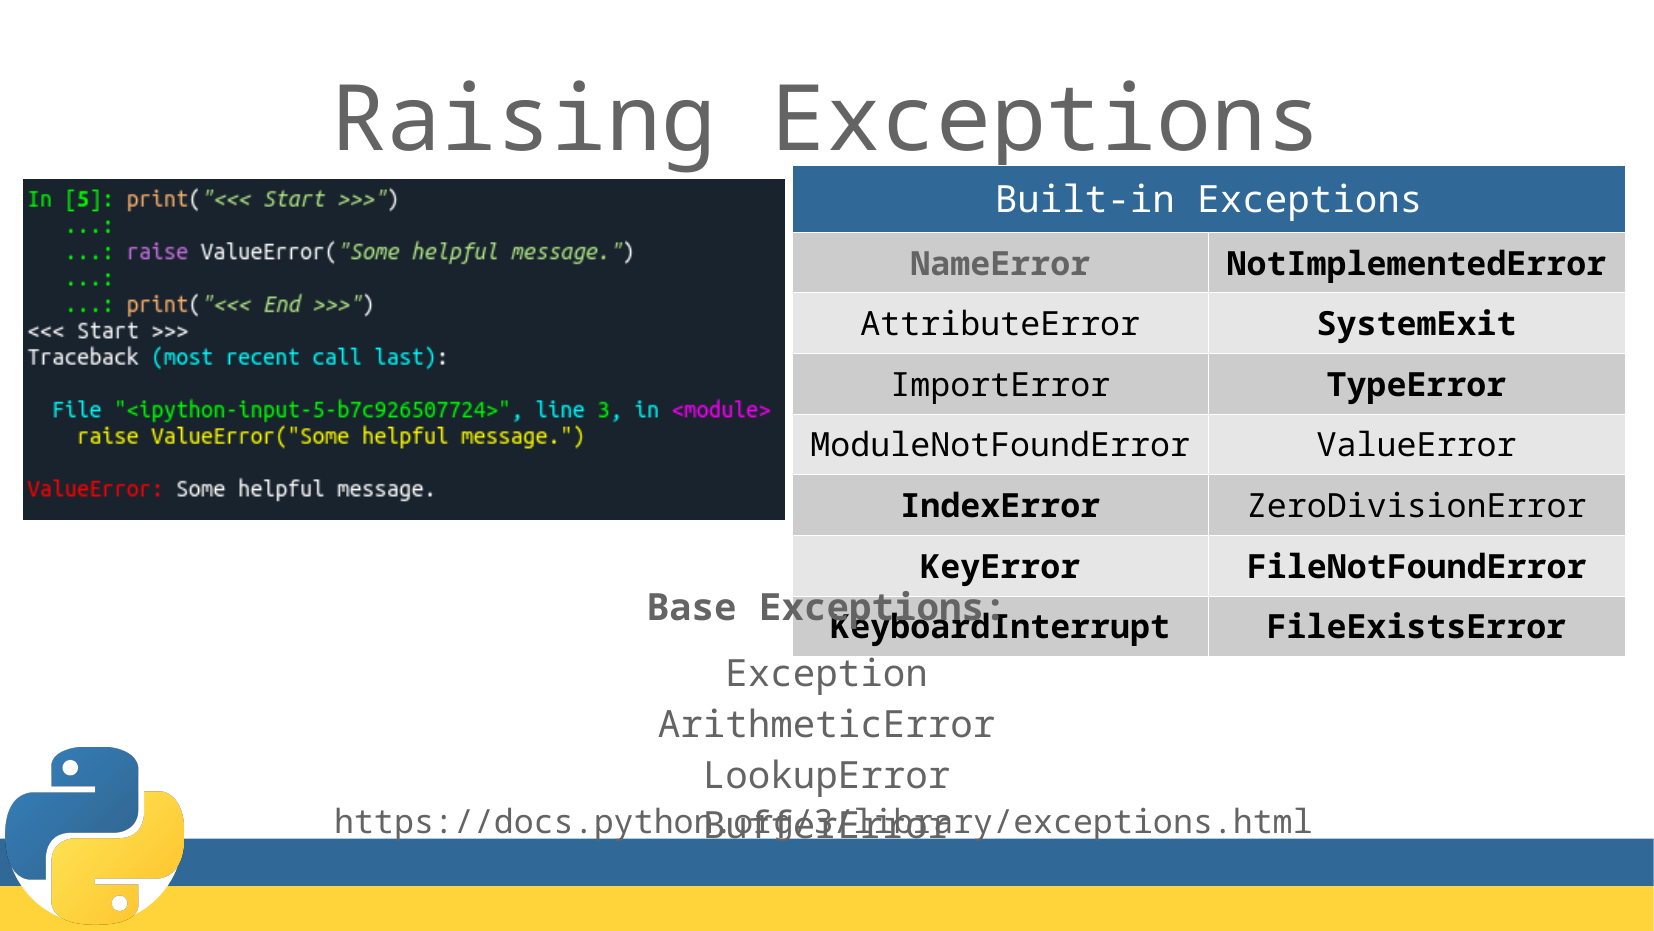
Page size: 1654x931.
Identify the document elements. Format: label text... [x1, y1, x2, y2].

table_cell ZeroDivisionError [1209, 475, 1625, 535]
table_cell ModuleNotFoundError [793, 415, 1208, 474]
text_box https://docs.python.org/3/library/exceptions.html [319, 790, 1335, 839]
table_cell KeyboardInterrupt [1022, 597, 1208, 656]
table_header Built-in Exceptions [793, 166, 1625, 232]
title Raising Exceptions [82, 37, 1571, 193]
table_cell TypeError [1209, 354, 1625, 414]
table_cell NameError [793, 233, 1208, 292]
text_box Base Exceptions: Exception ArithmeticError LookupError BufferError [631, 572, 1022, 790]
table_cell IndexError [793, 475, 1208, 535]
picture [23, 179, 785, 520]
table_cell AttributeError [793, 293, 1208, 353]
table_cell NotImplementedError [1209, 233, 1625, 292]
table_cell FileNotFoundError [1209, 536, 1625, 596]
table_cell FileExistsError [1209, 597, 1625, 656]
table_cell SystemExit [1209, 293, 1625, 353]
table_cell KeyError [793, 536, 1208, 596]
table_cell ValueError [1209, 415, 1625, 474]
table_cell ImportError [793, 354, 1208, 414]
picture [5, 747, 184, 925]
